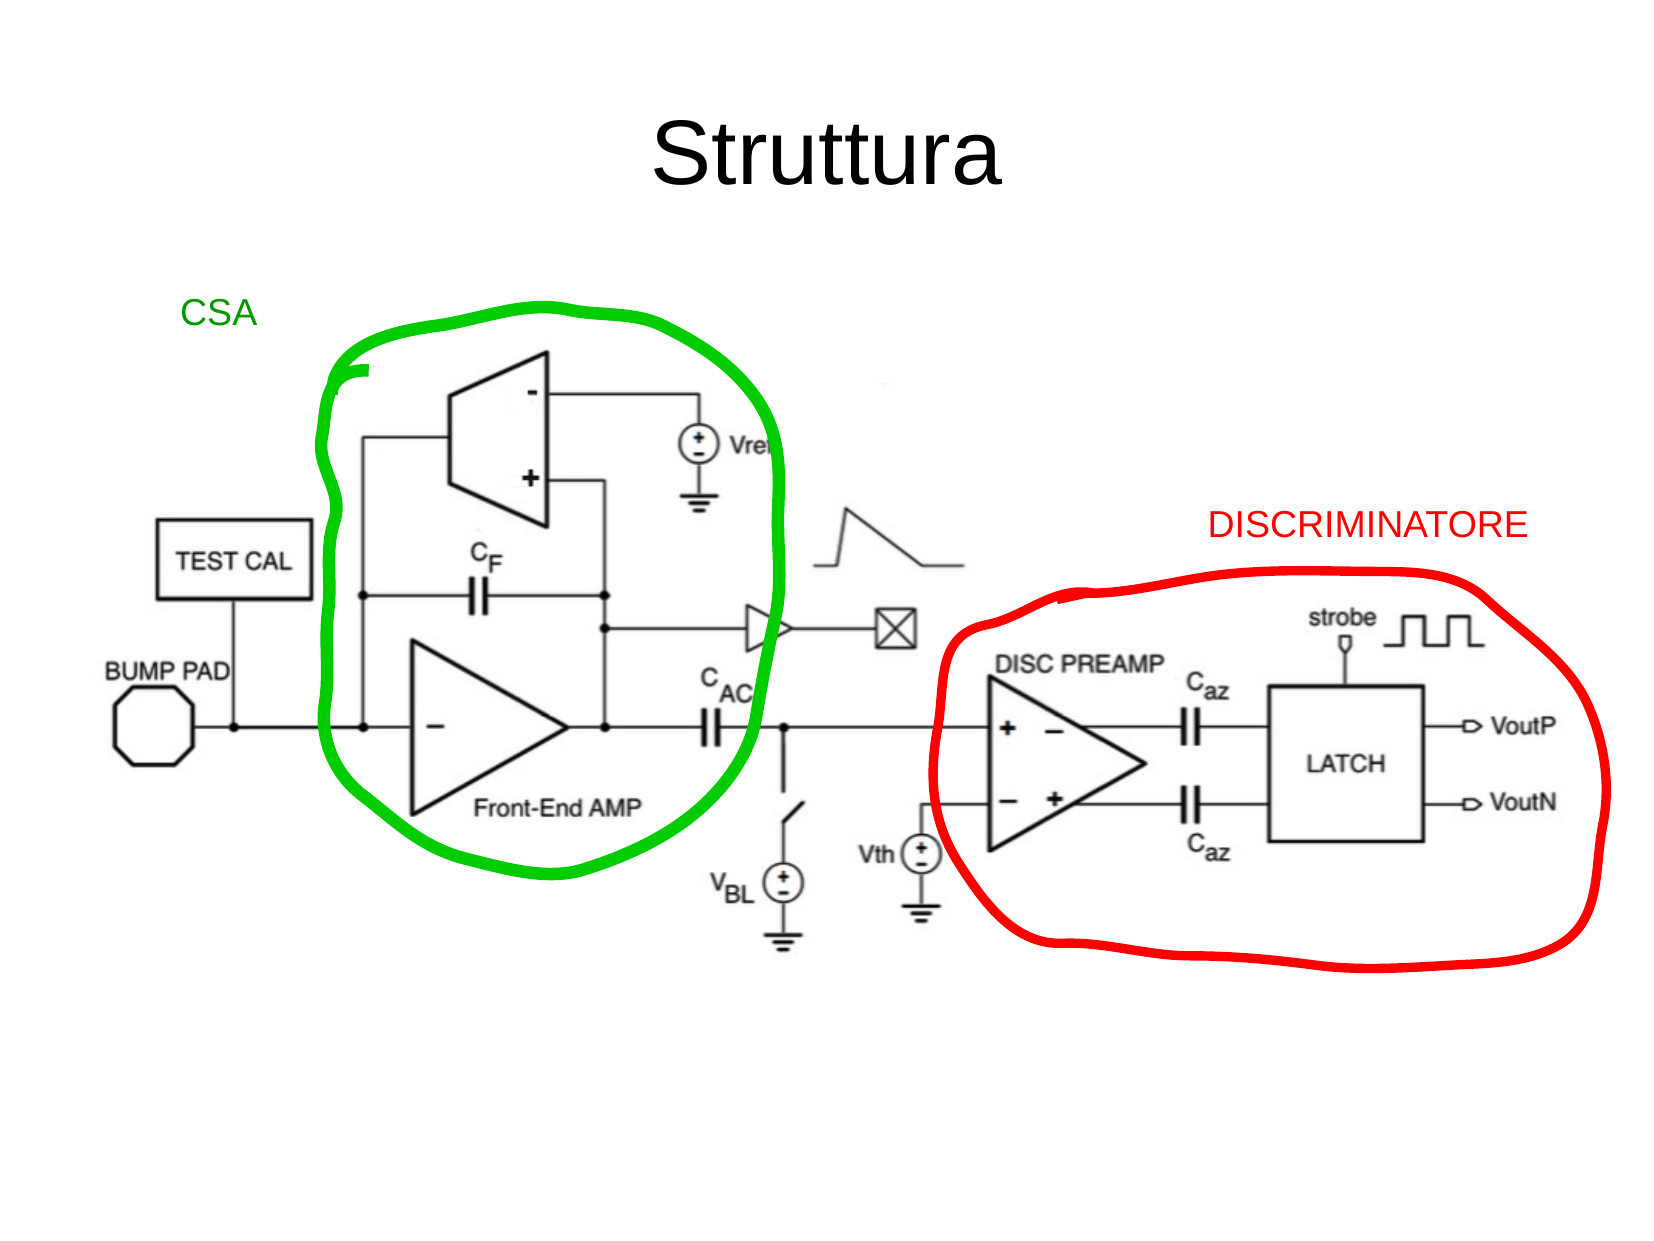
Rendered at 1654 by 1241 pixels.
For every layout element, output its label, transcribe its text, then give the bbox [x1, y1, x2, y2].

picture [82, 340, 1571, 959]
picture [938, 576, 1571, 959]
text_box CSA [165, 283, 449, 341]
picture [328, 340, 772, 867]
text_box DISCRIMINATORE [1192, 496, 1607, 553]
picture [1542, 944, 1571, 959]
title Struttura [82, 49, 1571, 257]
